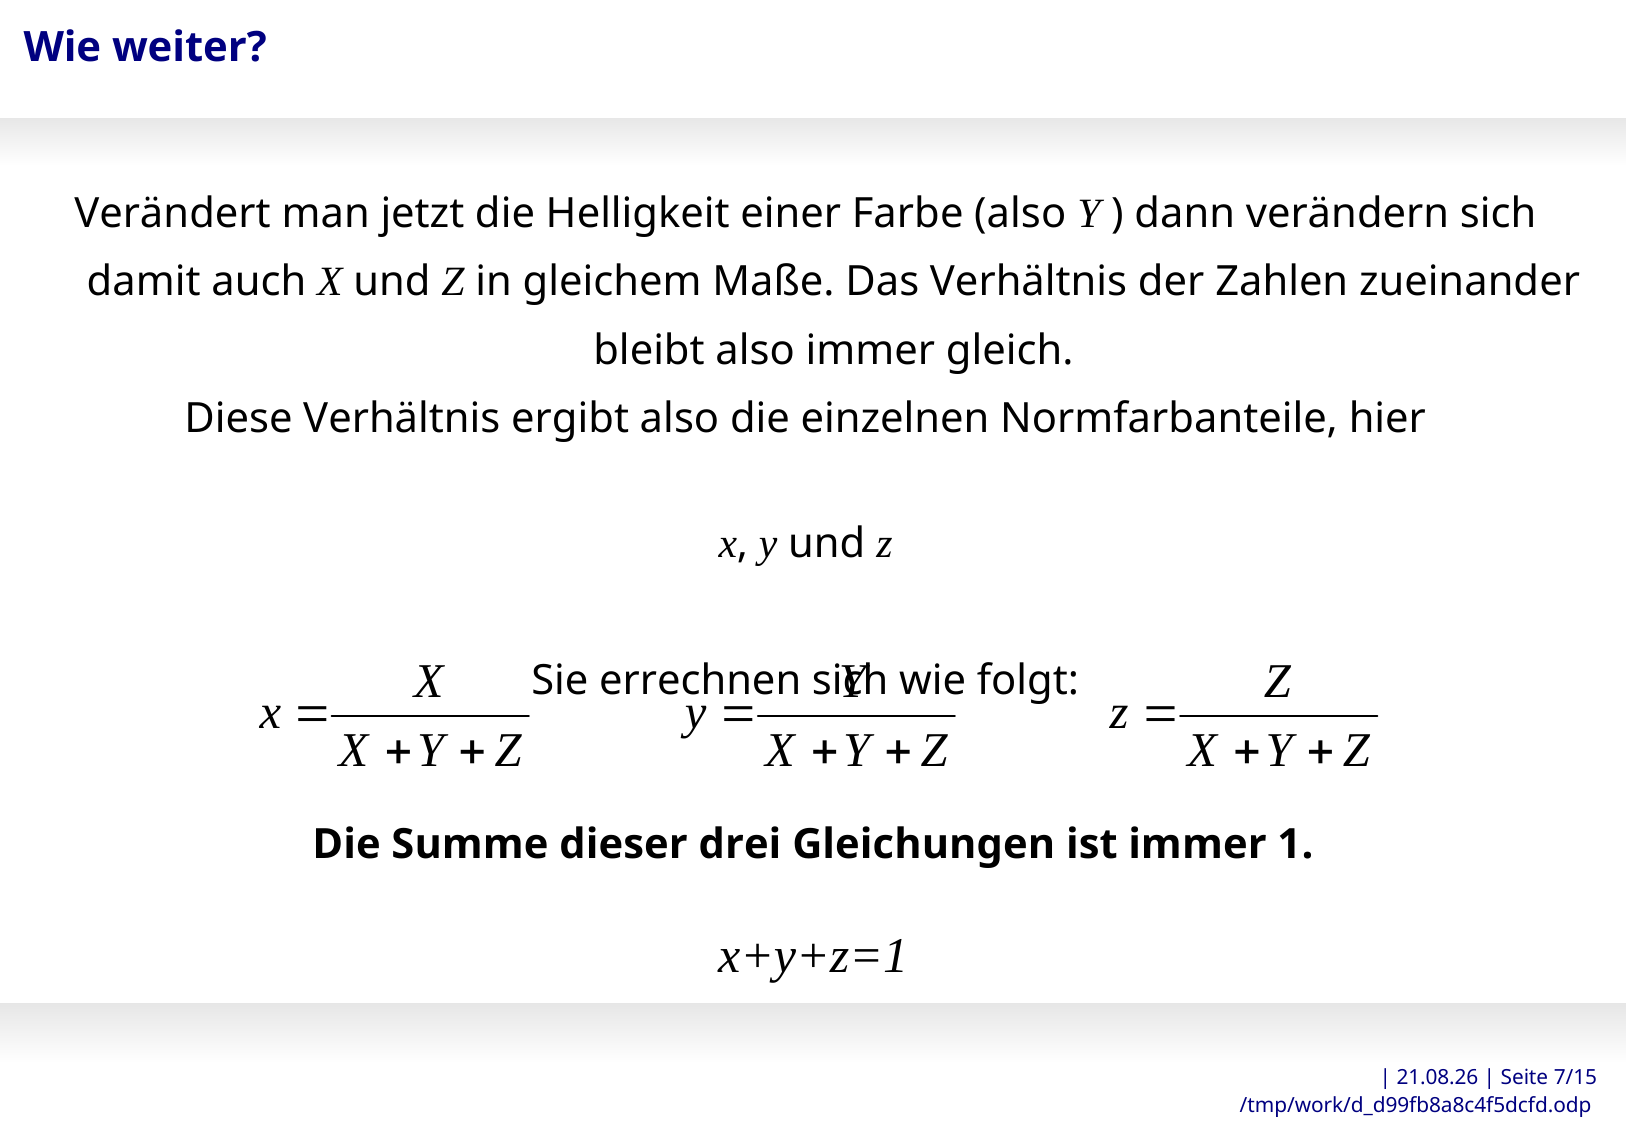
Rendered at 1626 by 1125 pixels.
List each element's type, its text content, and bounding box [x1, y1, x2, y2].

list Verändert man jetzt die Helligkeit einer Farbe (also Y ) dann verändern sich damit auch X und Z in gleichem Maße. Das Verhältnis der Zahlen zueinander bleibt also immer gleich. Diese Verhältnis ergibt also die einzelnen Normfarbanteile, hier x, y und z Sie errechnen sich wie folgt: [23, 171, 1588, 650]
chart [673, 651, 965, 777]
text_box Die Summe dieser drei Gleichungen ist immer 1. x+y+z=1 [37, 813, 1589, 1002]
chart [1100, 651, 1388, 777]
title Wie weiter? [23, 5, 1600, 154]
chart [249, 651, 538, 777]
